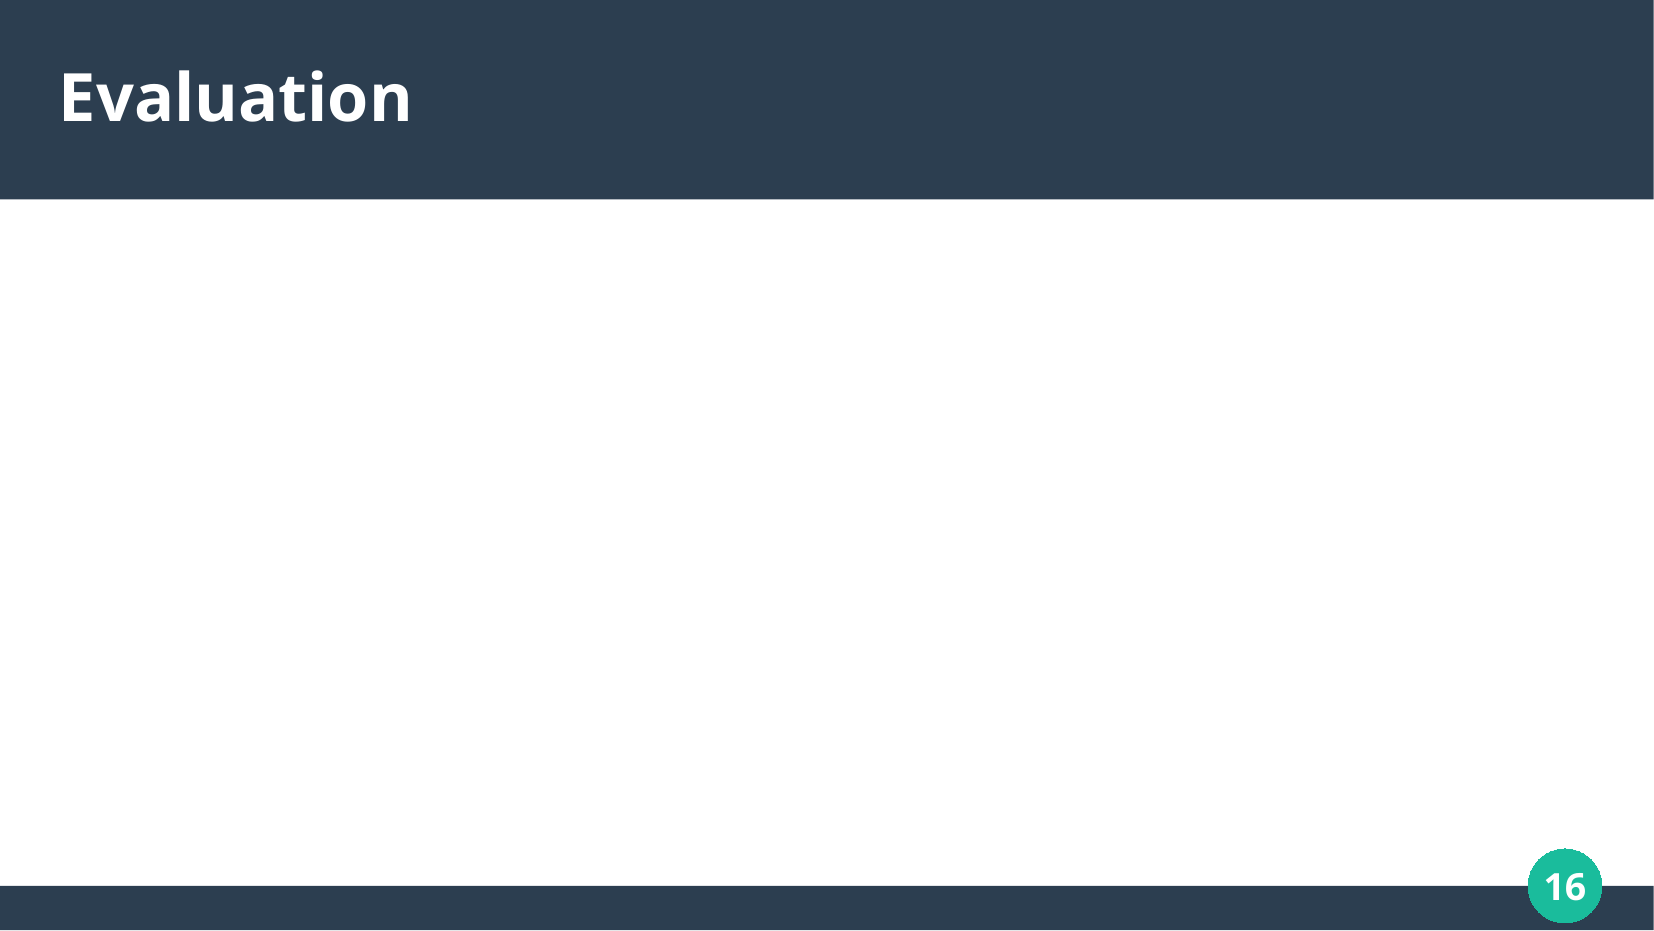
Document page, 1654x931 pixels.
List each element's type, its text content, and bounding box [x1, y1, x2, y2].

title Evaluation [59, 37, 1595, 155]
